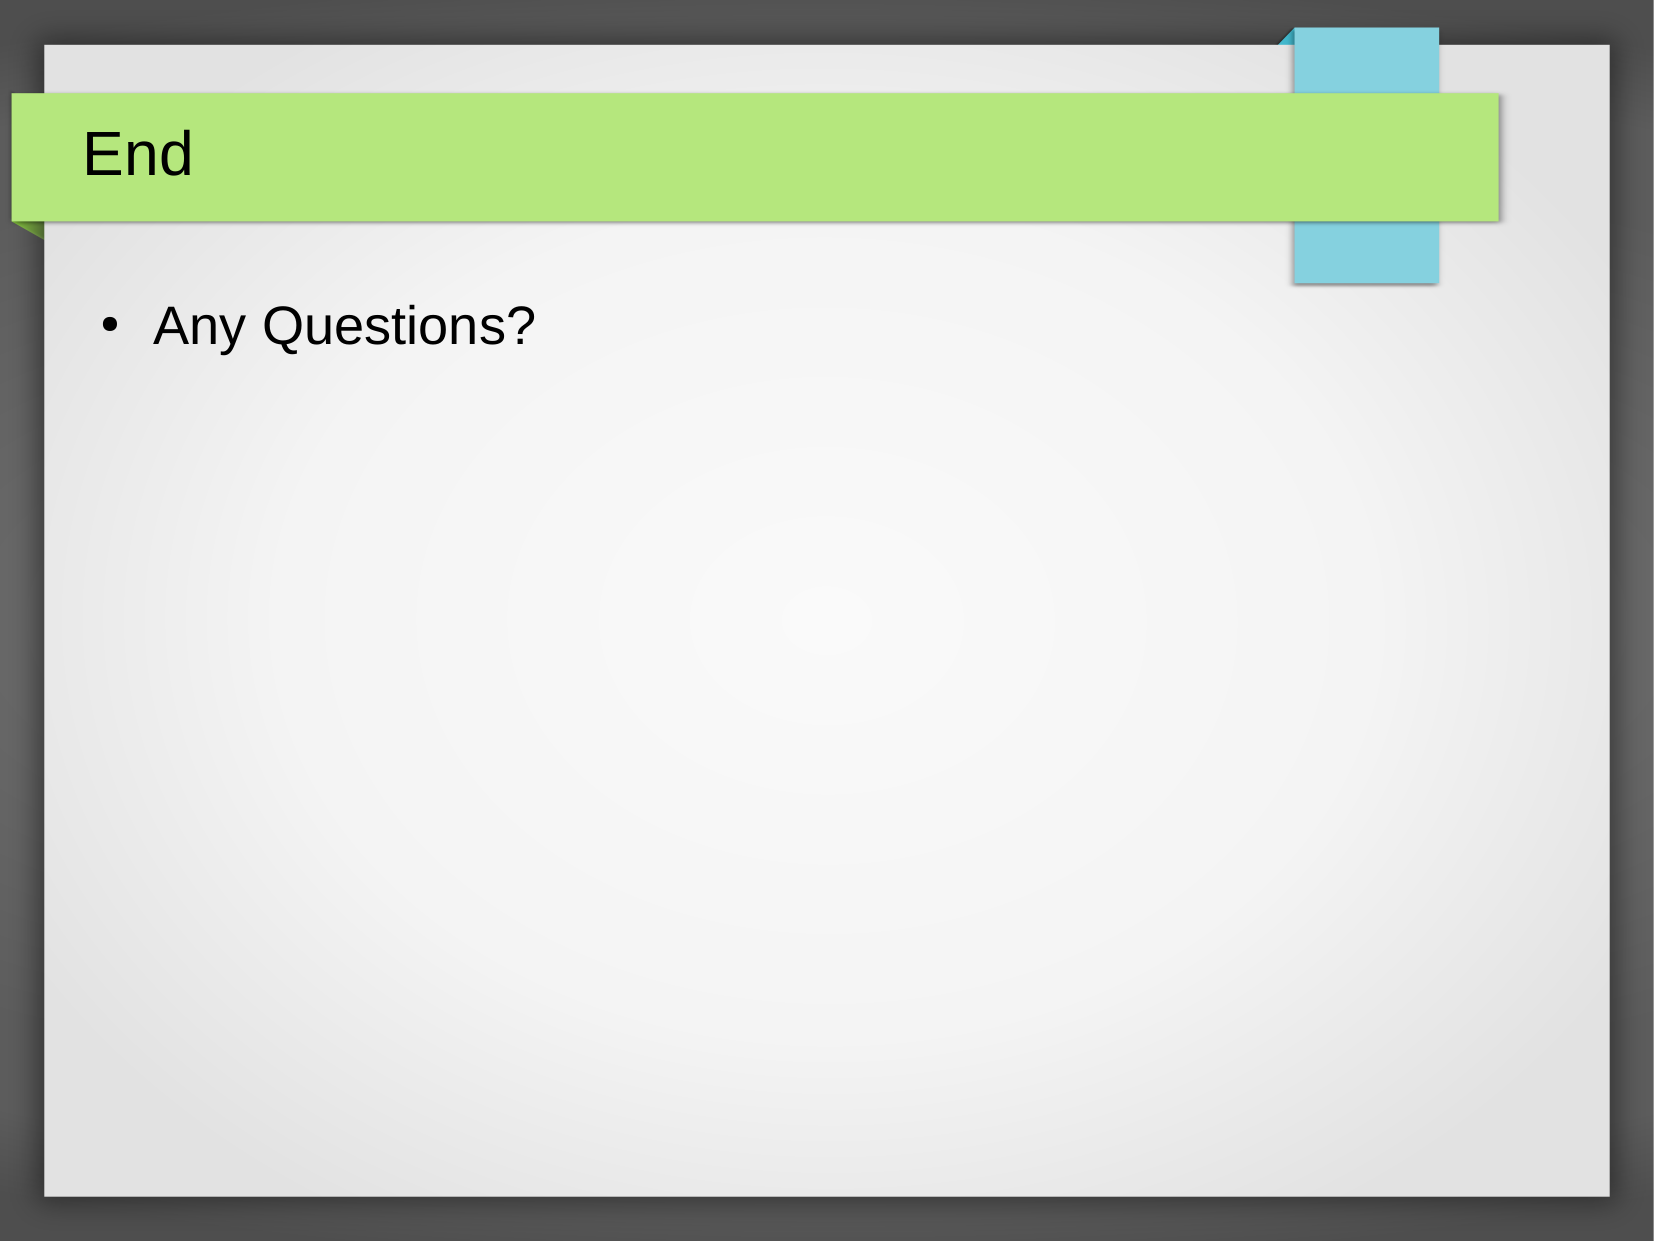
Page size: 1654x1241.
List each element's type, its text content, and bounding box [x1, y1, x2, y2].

list Any Questions? [82, 295, 1571, 1015]
picture [0, 0, 1654, 1241]
title End [82, 94, 1264, 213]
